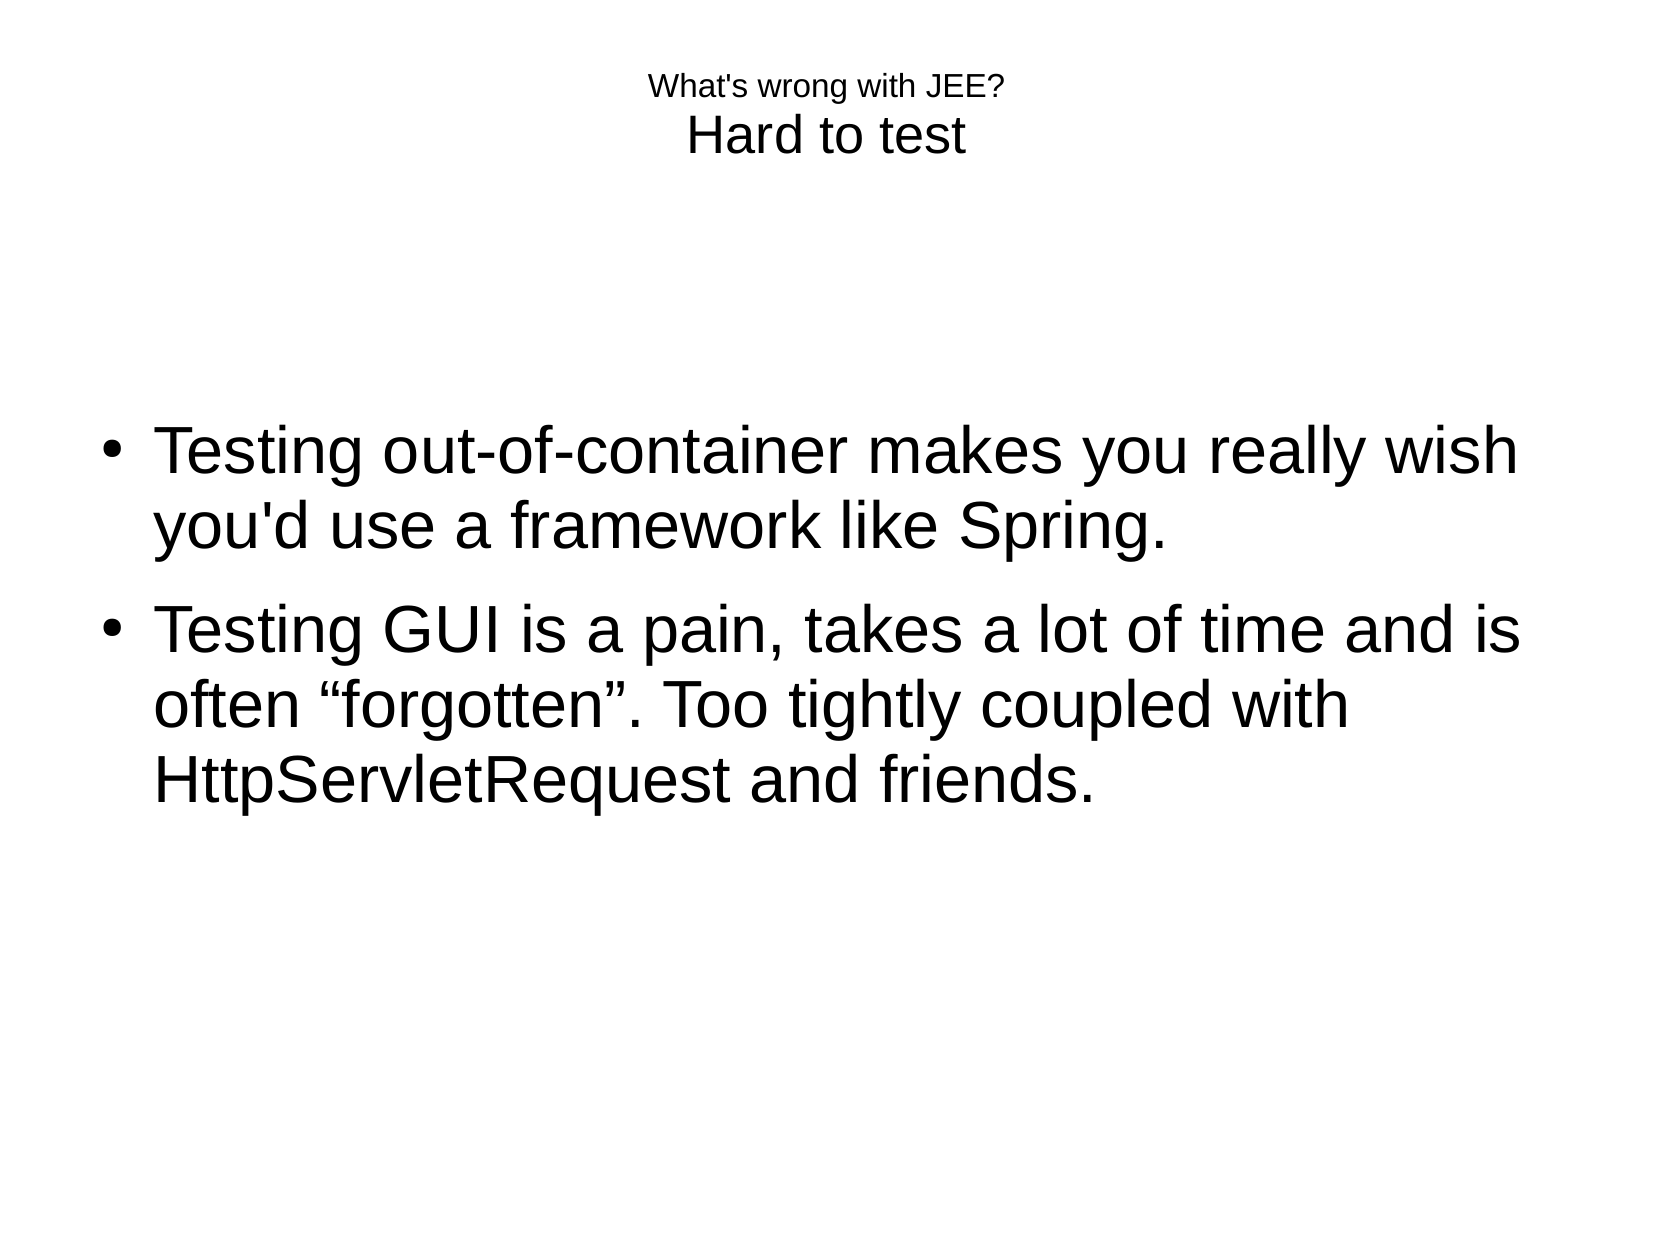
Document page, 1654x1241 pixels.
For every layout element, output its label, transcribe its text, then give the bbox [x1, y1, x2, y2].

title What's wrong with JEE? Hard to test [82, 47, 1571, 186]
list Testing out-of-container makes you really wish you'd use a framework like Spring. Testing GUI is a pain, takes a lot of time and is often “forgotten”. Too tightly coupled with HttpServletRequest and friends. [82, 413, 1571, 1109]
